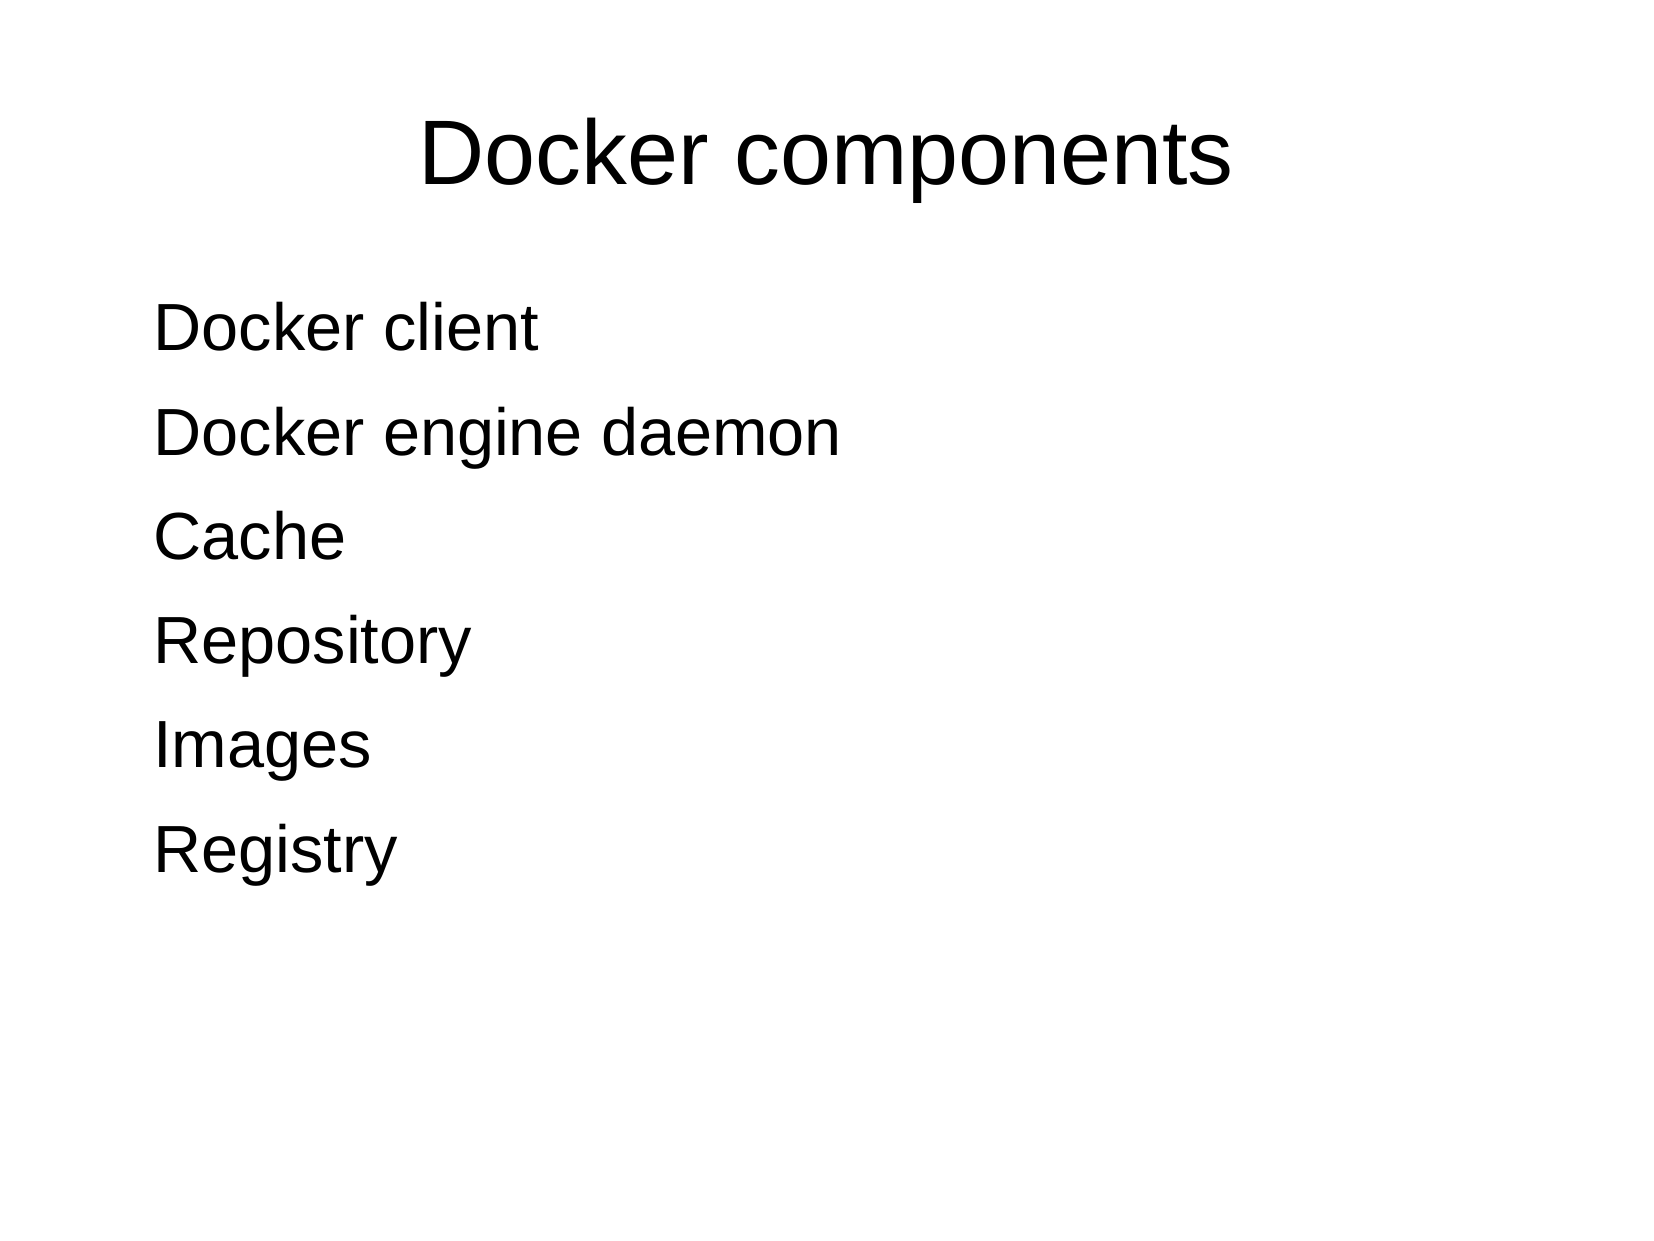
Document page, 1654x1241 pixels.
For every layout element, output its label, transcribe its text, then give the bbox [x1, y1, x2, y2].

title Docker components [82, 49, 1571, 257]
list Docker client Docker engine daemon Cache Repository Images Registry [82, 290, 1571, 1010]
